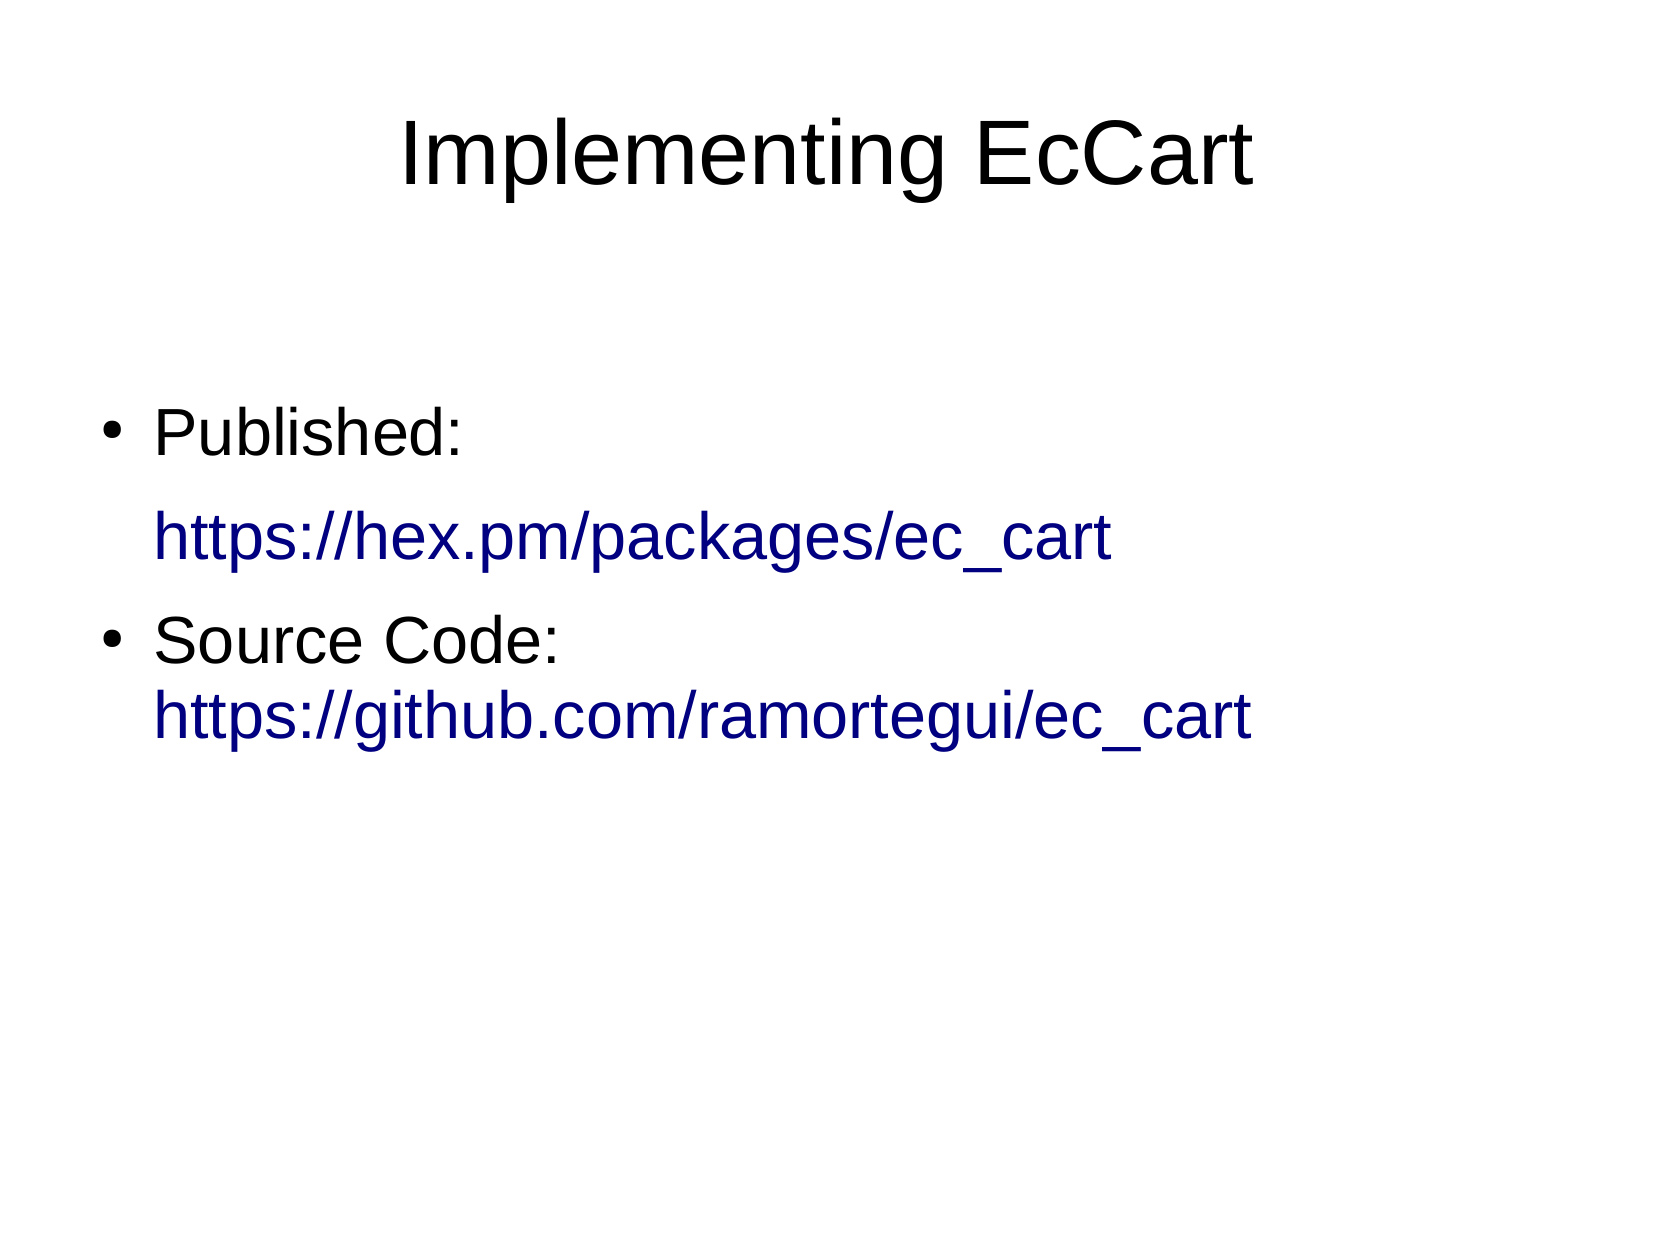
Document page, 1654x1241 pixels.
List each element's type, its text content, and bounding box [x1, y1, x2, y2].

title Implementing EcCart [82, 49, 1571, 257]
list Published: https://hex.pm/packages/ec_cart Source Code: https://github.com/ramortegui/ec_cart [82, 290, 1571, 1010]
